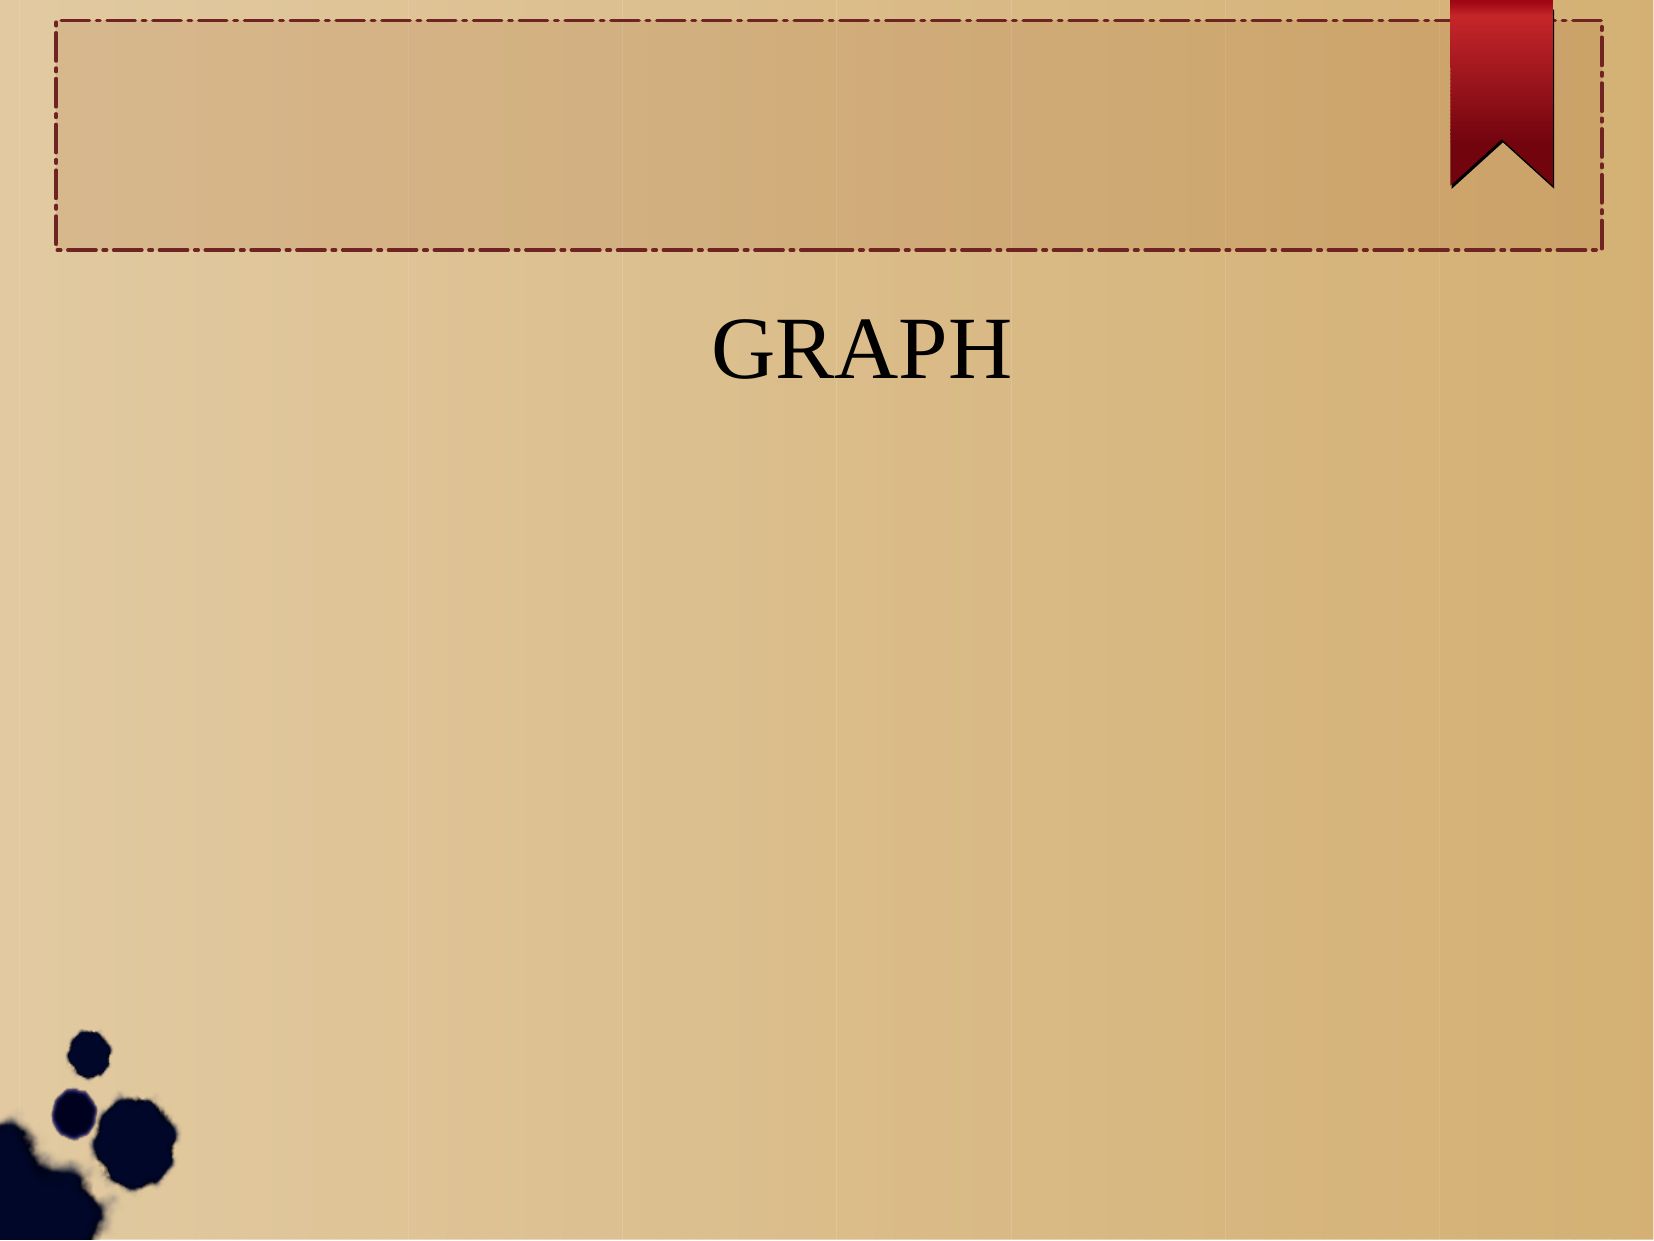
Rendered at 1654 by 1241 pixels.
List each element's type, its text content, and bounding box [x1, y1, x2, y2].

list GRAPH [82, 299, 1571, 1019]
